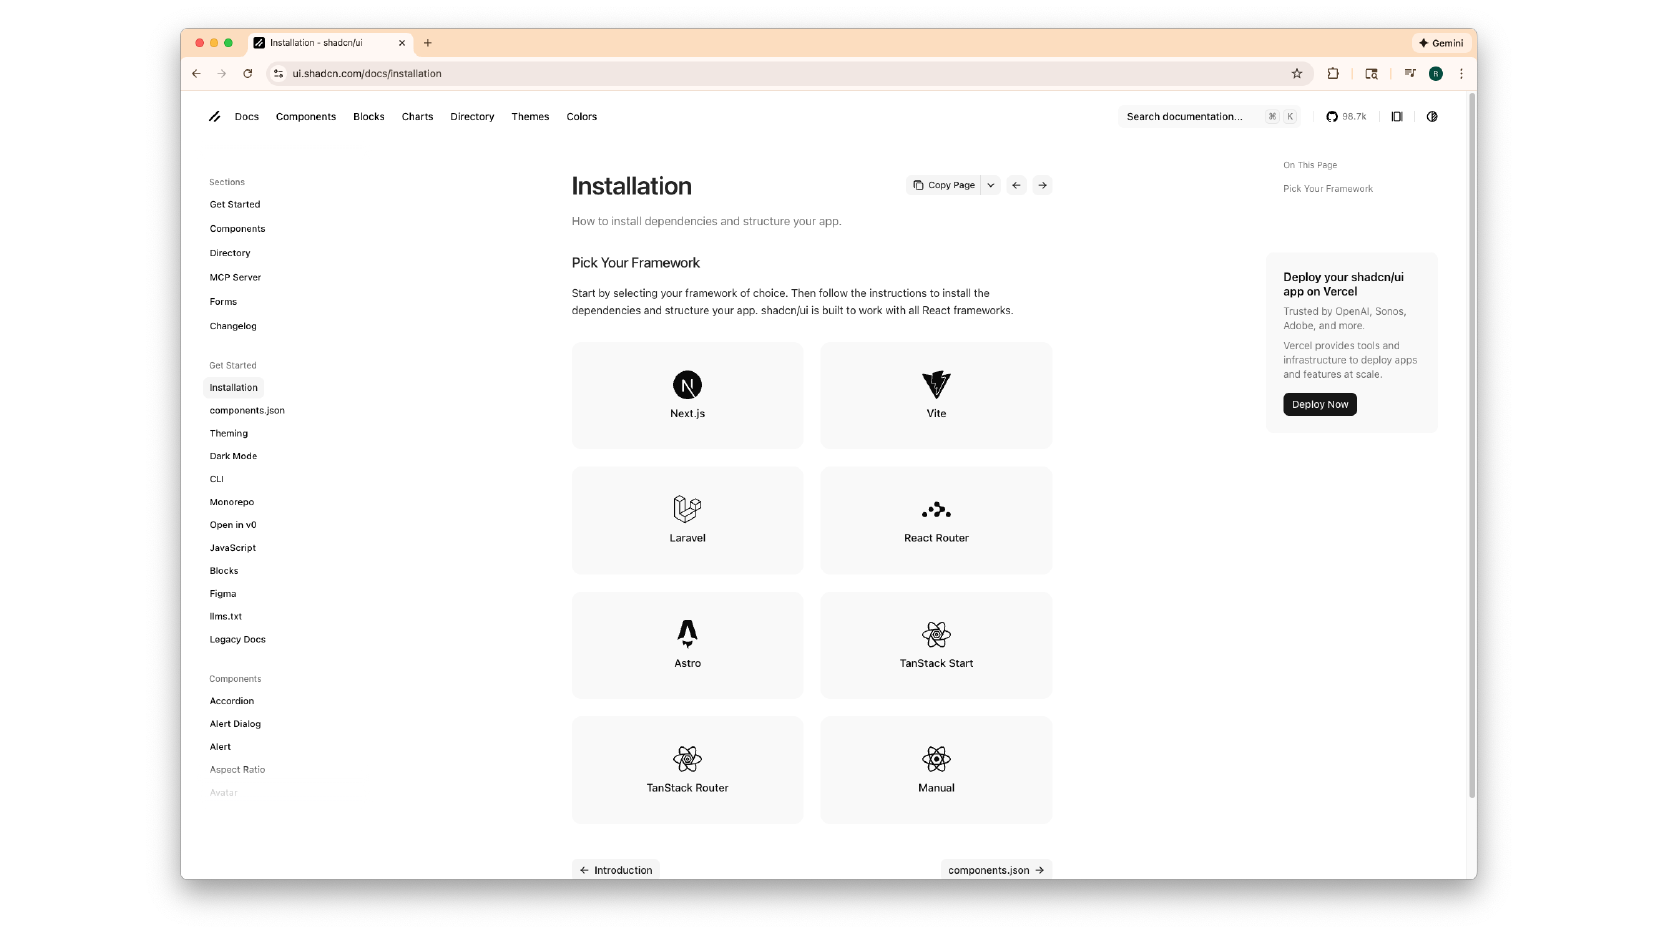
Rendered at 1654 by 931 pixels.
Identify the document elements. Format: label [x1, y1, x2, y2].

picture [140, 1, 1517, 931]
